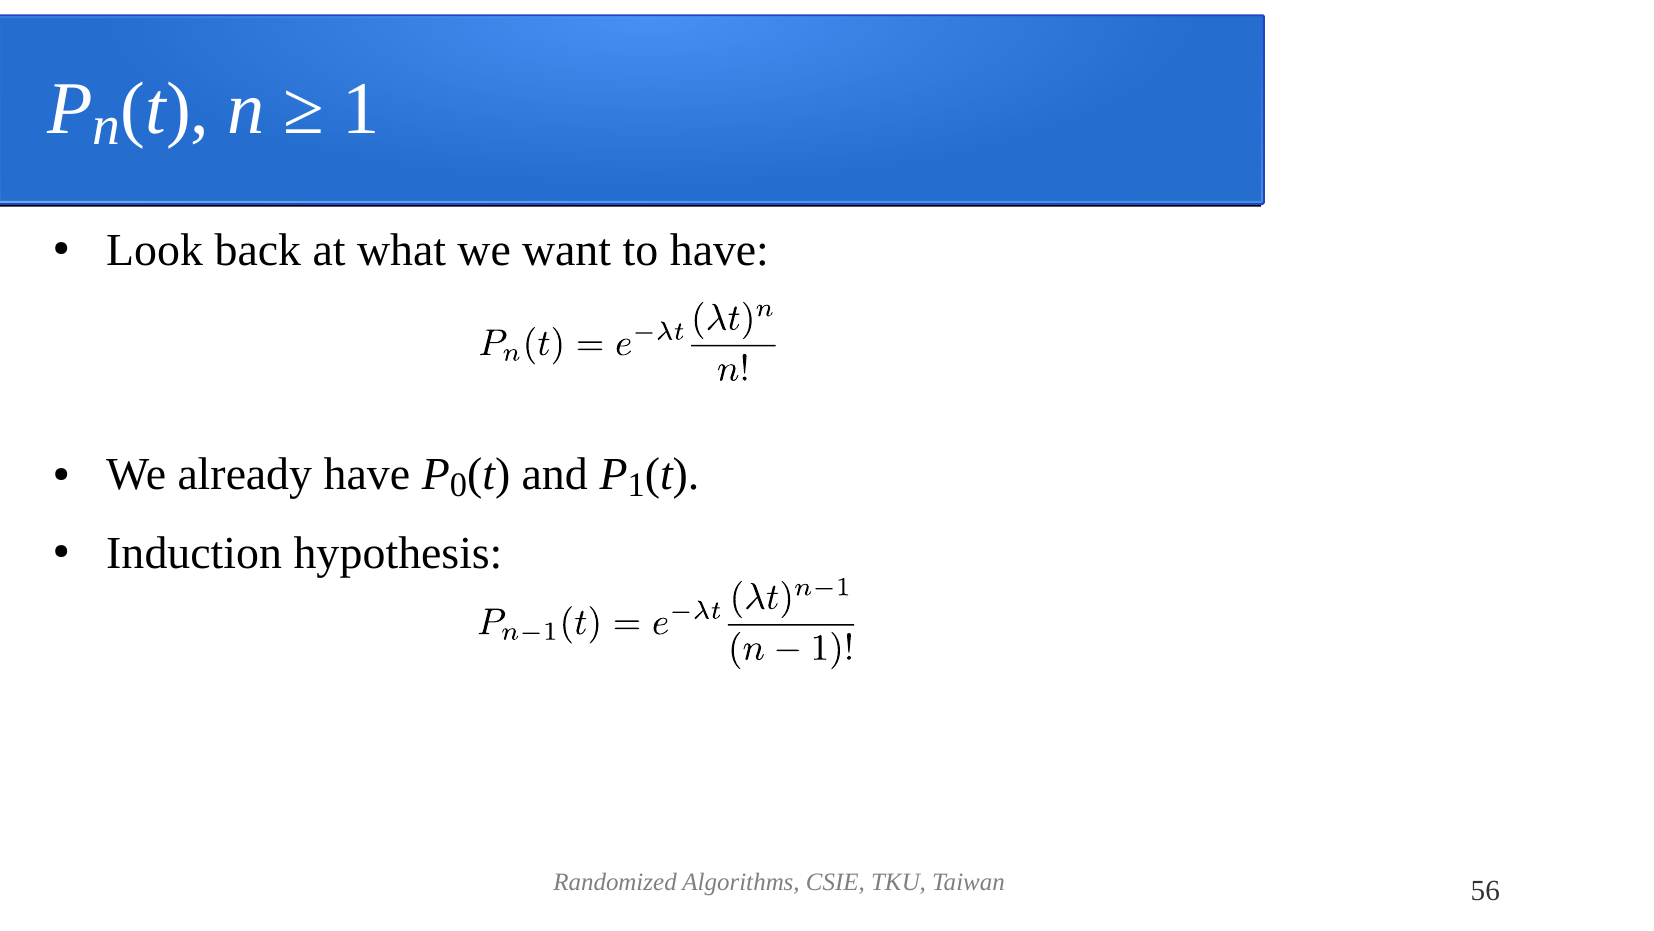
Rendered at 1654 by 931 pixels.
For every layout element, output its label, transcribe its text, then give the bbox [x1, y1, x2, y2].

title Pn(t), n ≥ 1 [47, 35, 1199, 189]
list Look back at what we want to have: We already have P0(t) and P1(t). Induction hypothesis: [35, 224, 1524, 764]
picture [476, 577, 855, 670]
picture [476, 300, 778, 383]
